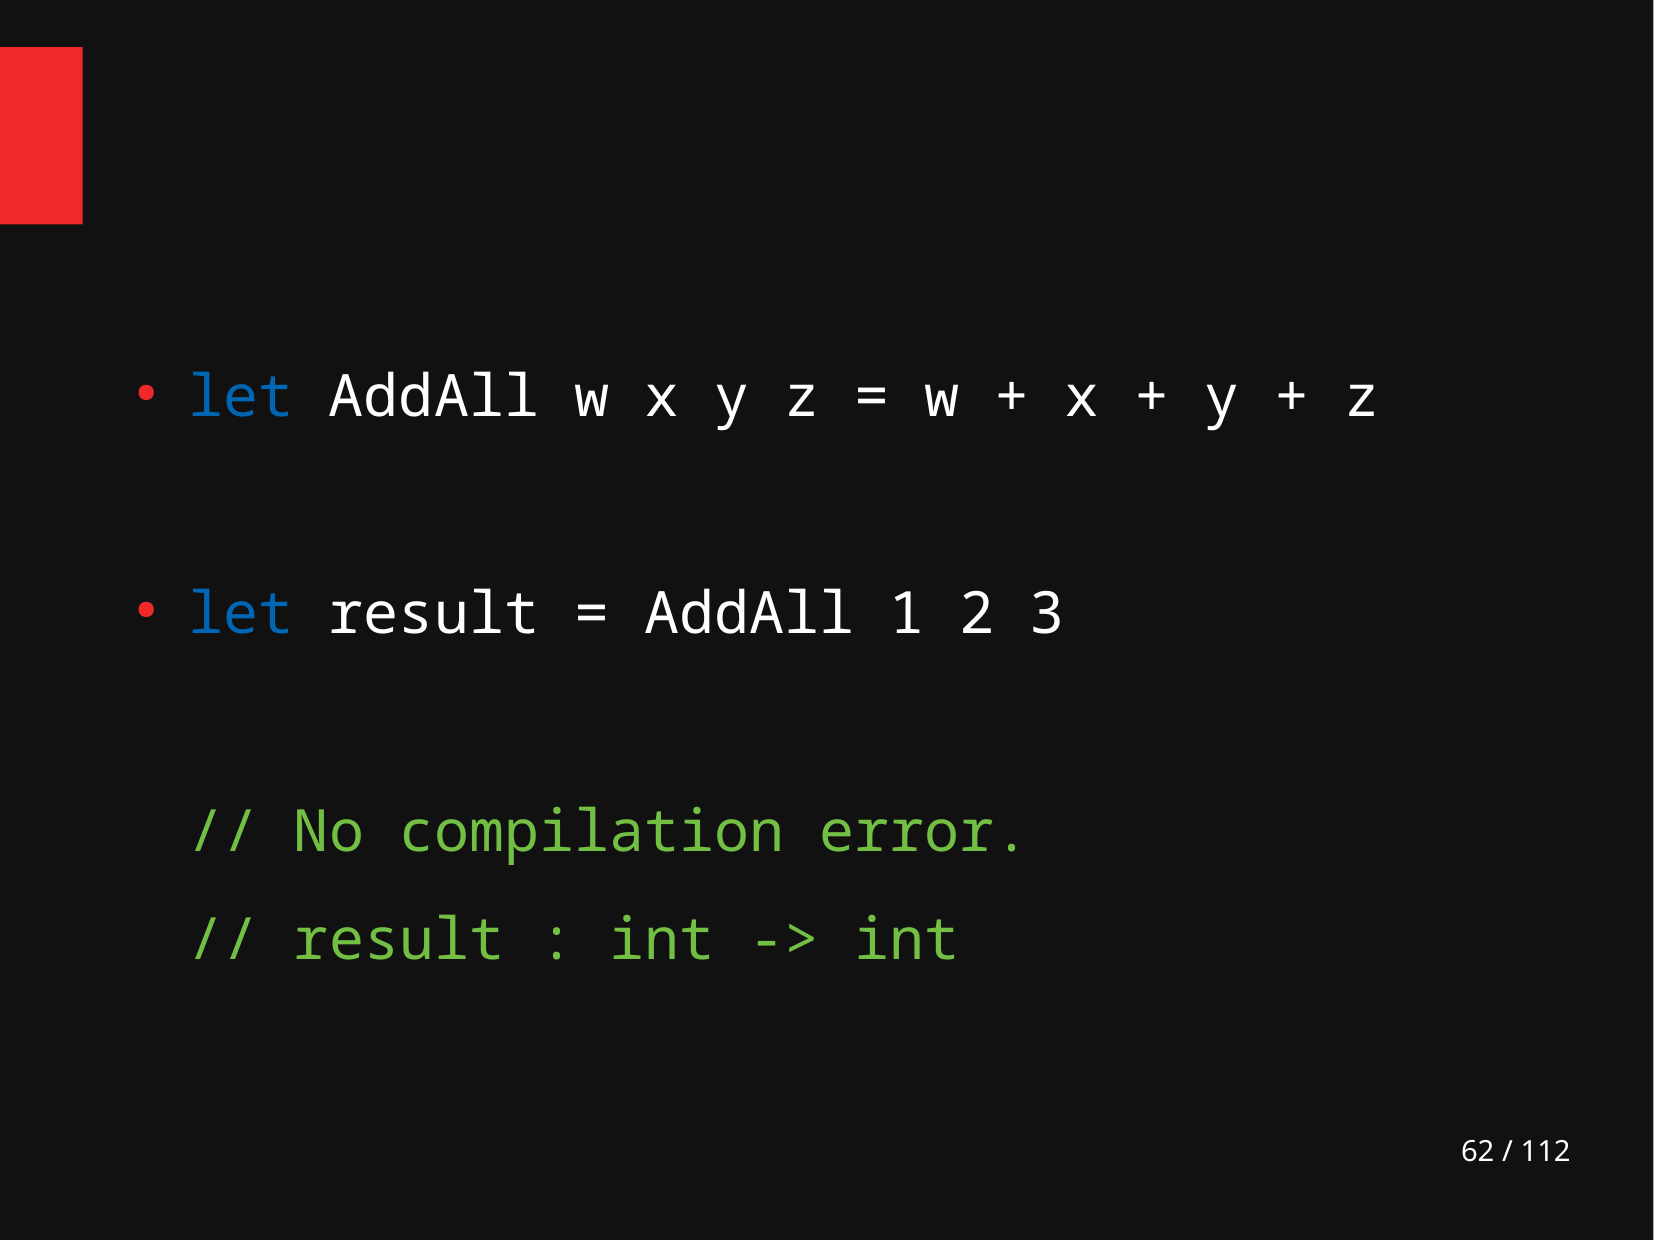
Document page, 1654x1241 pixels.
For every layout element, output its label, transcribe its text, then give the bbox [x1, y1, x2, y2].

list let AddAll w x y z = w + x + y + z let result = AddAll 1 2 3 // No compilation error. // result : int -> int [118, 354, 1536, 1074]
